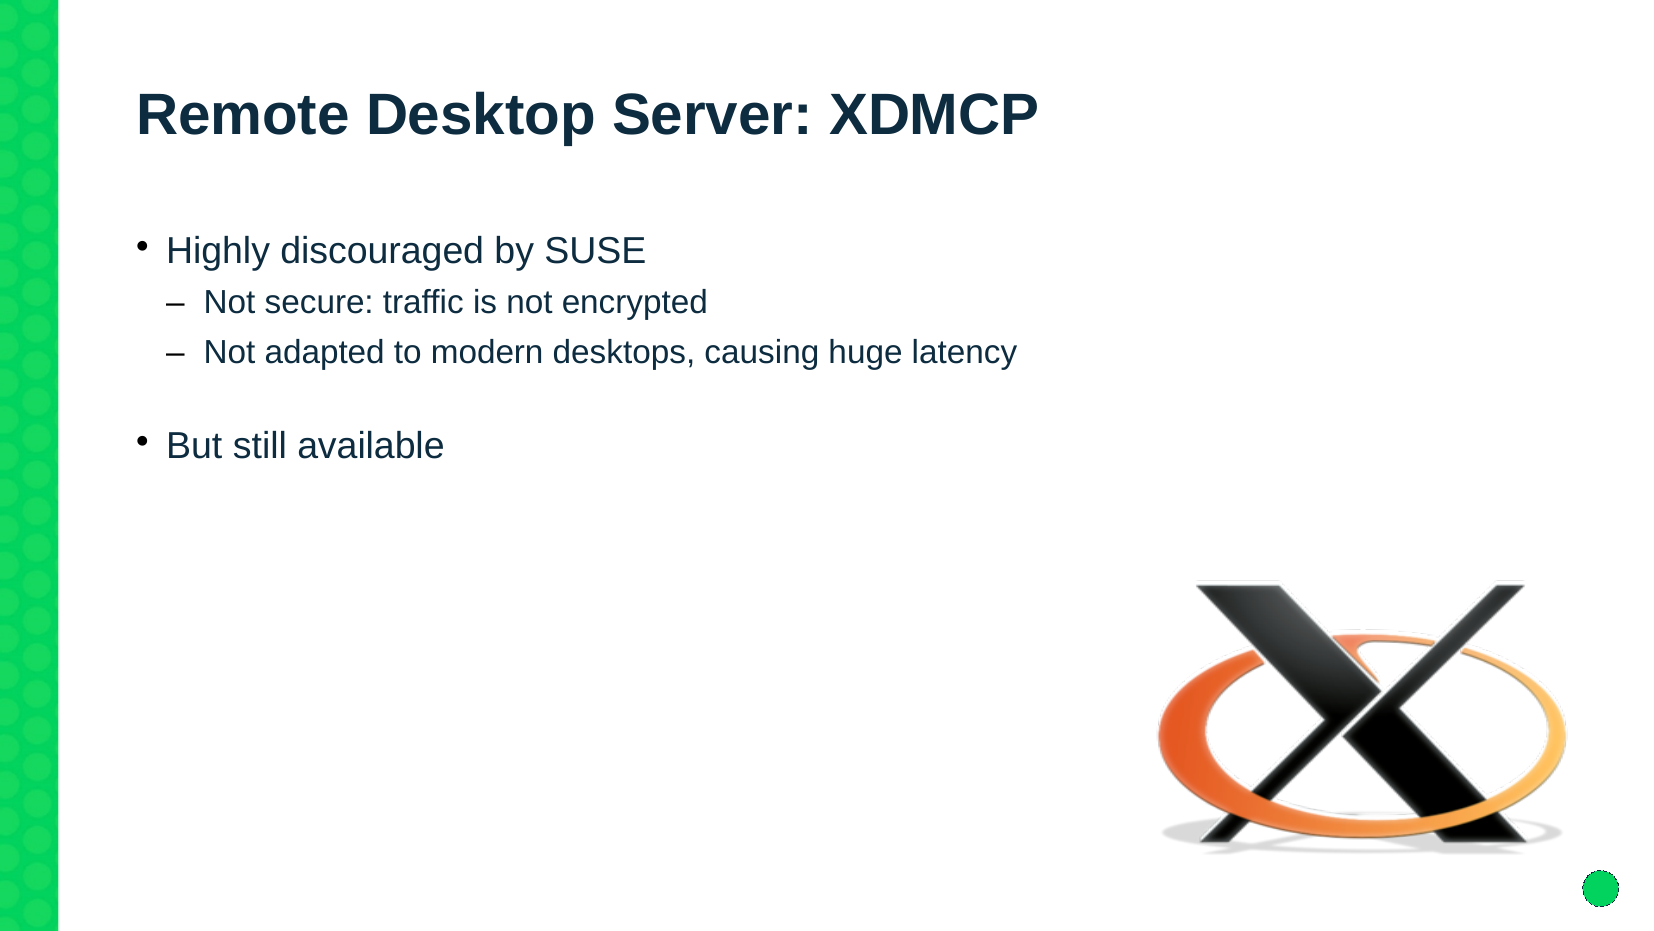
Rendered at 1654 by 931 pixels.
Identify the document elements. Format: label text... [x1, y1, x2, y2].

title Remote Desktop Server: XDMCP [121, 37, 1531, 193]
picture [1121, 533, 1604, 895]
list Highly discouraged by SUSE Not secure: traffic is not encrypted Not adapted to modern desktops, causing huge latency But still available [121, 217, 1531, 825]
picture [0, 0, 76, 931]
